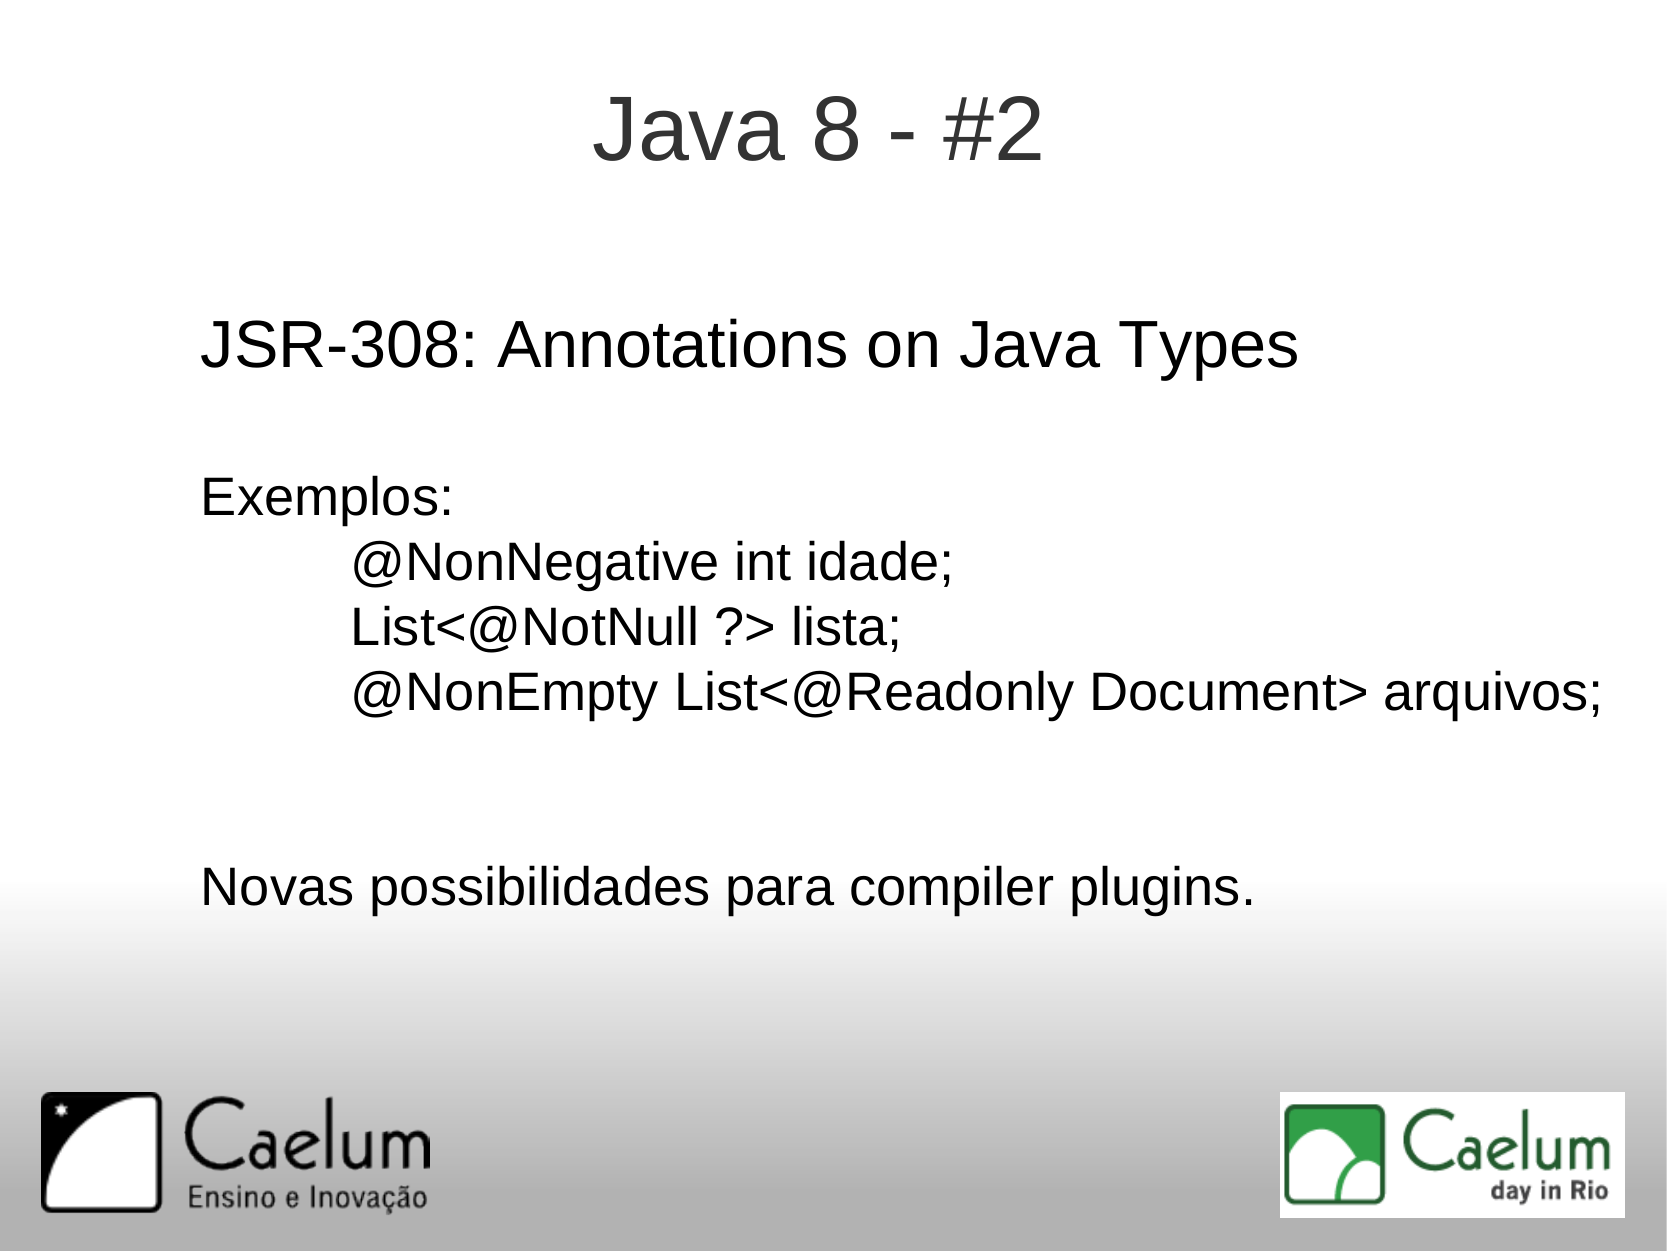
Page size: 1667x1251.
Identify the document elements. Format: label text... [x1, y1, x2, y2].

text_box JSR-308: Annotations on Java Types Exemplos: @NonNegative int idade; List<@NotNull ?> lista; @NonEmpty List<@Readonly Document> arquivos; Novas possibilidades para compiler plugins. [177, 285, 1630, 1013]
picture [0, 0, 1667, 1251]
title Java 8 - #2 [126, 82, 1512, 283]
